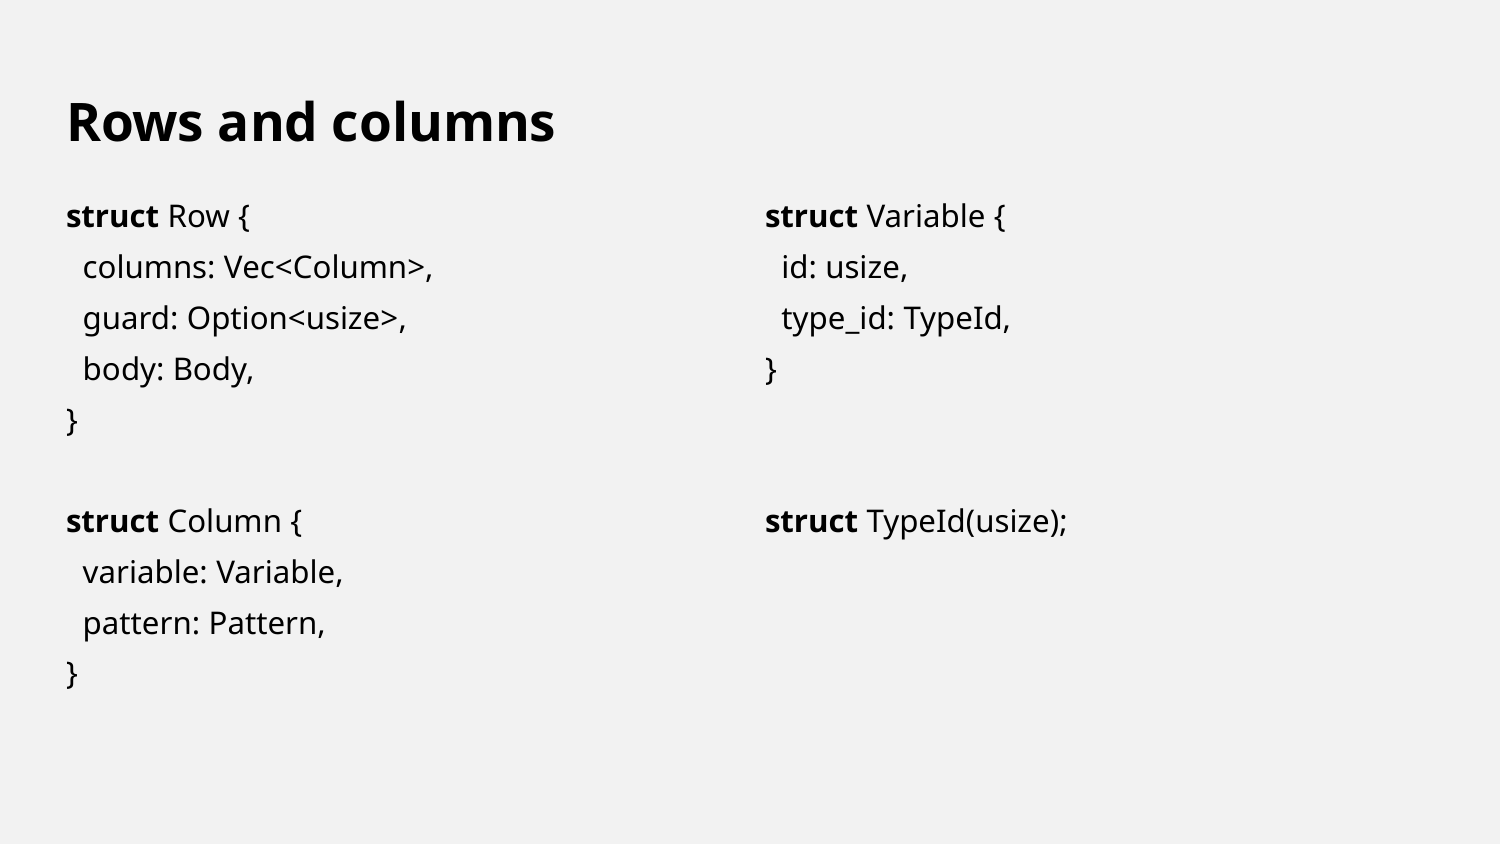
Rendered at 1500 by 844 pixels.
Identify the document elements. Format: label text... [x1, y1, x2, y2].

list struct Variable { id: usize, type_id: TypeId, } struct TypeId(usize); [750, 189, 1449, 750]
list struct Row { columns: Vec<Column>, guard: Option<usize>, body: Body, } struct Column { variable: Variable, pattern: Pattern, } [51, 189, 750, 750]
title Rows and columns [51, 72, 1449, 167]
